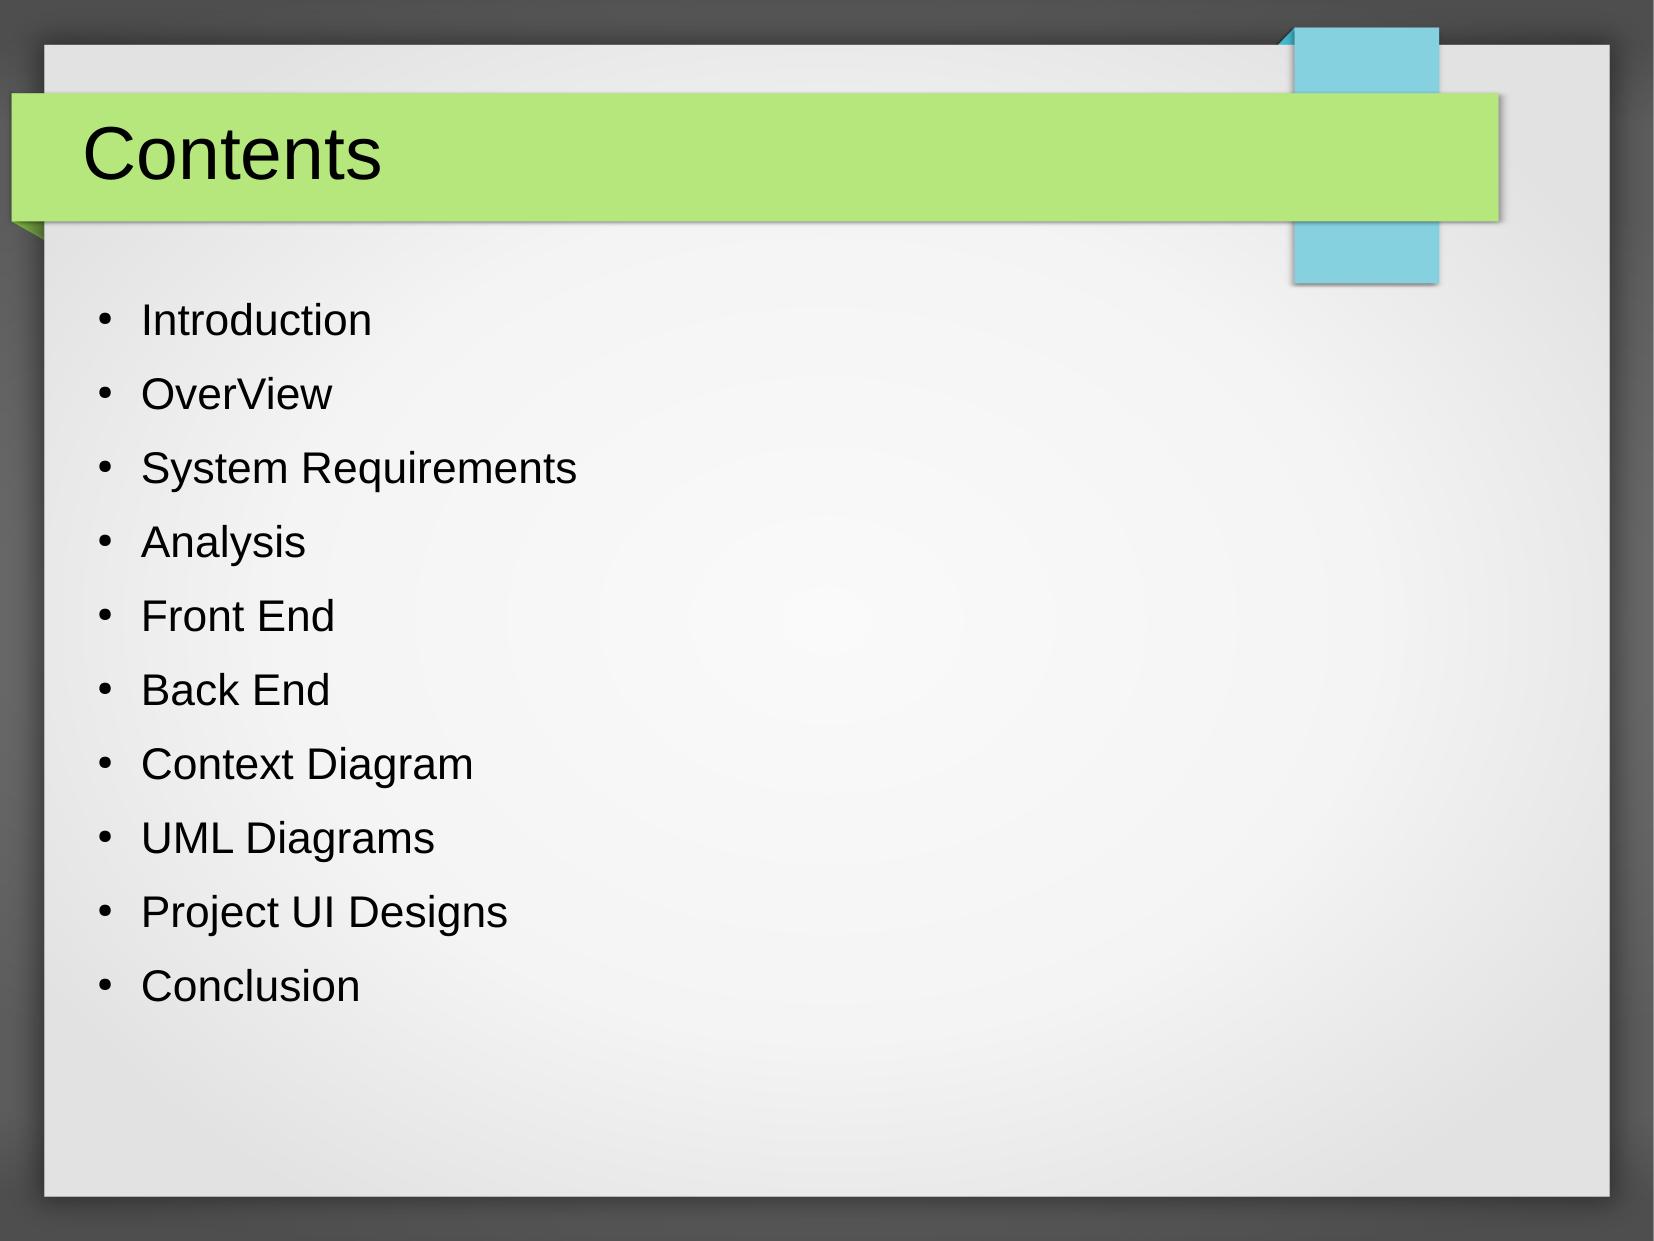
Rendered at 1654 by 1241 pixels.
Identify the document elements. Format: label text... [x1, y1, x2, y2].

list Introduction OverView System Requirements Analysis Front End Back End Context Diagram UML Diagrams Project UI Designs Conclusion [82, 295, 1571, 1015]
picture [0, 0, 1654, 1241]
title Contents [82, 94, 1264, 213]
